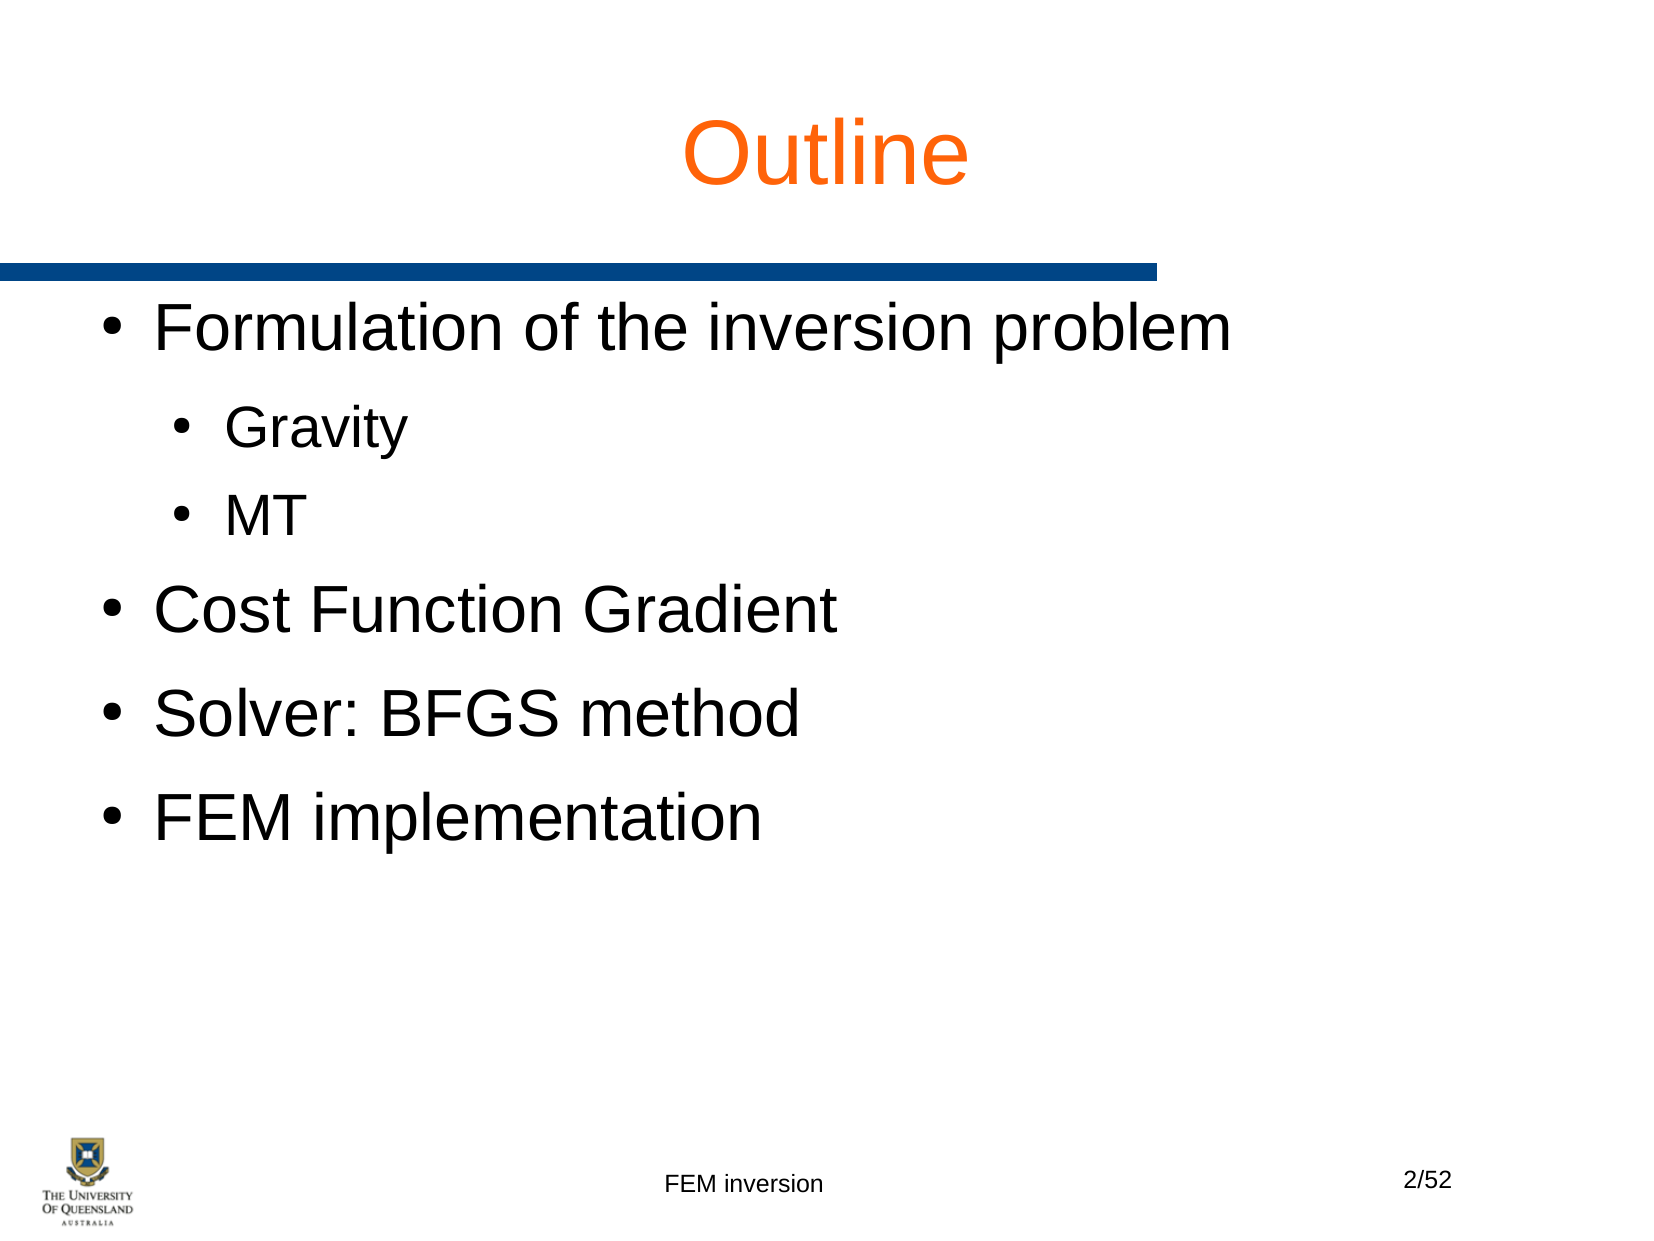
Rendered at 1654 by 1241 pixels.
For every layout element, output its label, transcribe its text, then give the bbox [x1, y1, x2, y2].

picture [35, 1133, 142, 1235]
title Outline [82, 49, 1571, 257]
list Formulation of the inversion problem Gravity MT Cost Function Gradient Solver: BFGS method FEM implementation [82, 290, 1571, 1010]
